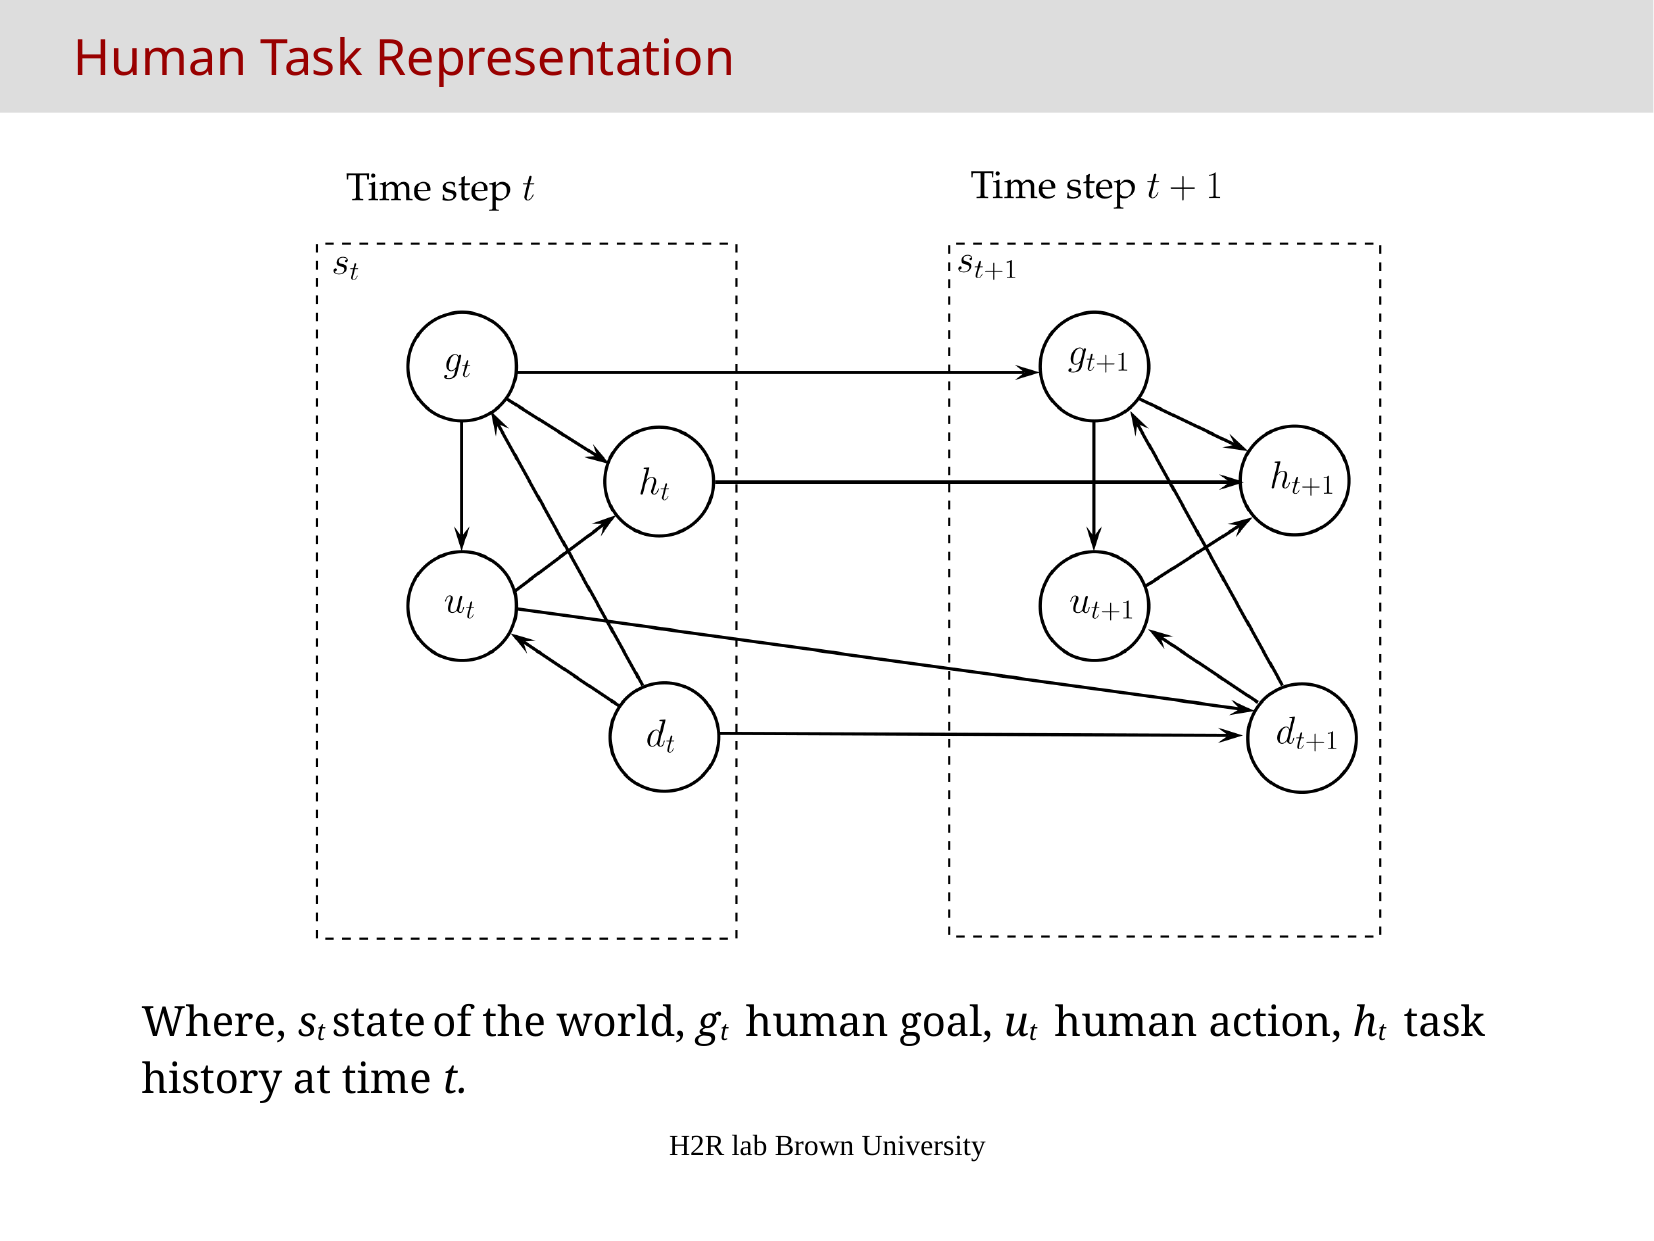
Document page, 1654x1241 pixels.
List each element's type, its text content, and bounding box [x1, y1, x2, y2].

title Human Task Representation [0, 0, 1654, 113]
list Where, st state of the world, gt human goal, ut human action, ht task history at time t. [70, 992, 1622, 1146]
picture [271, 165, 1418, 945]
